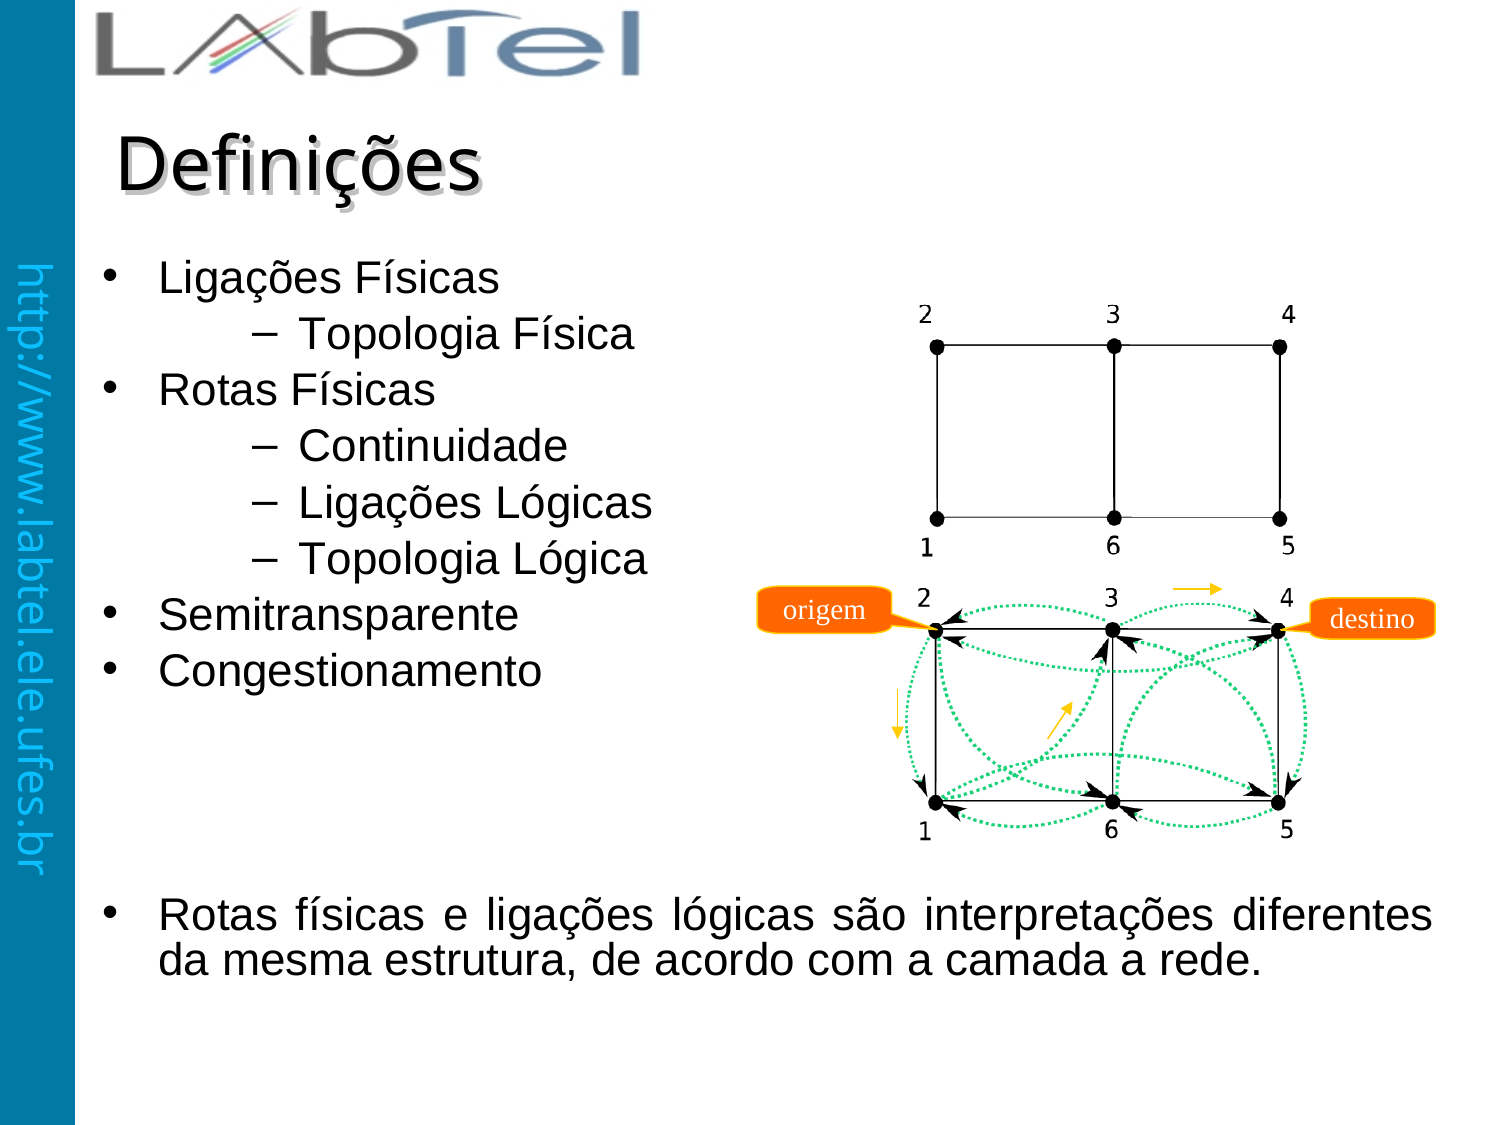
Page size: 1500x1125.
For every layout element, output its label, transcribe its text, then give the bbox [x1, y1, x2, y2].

picture [76, 0, 676, 88]
list Ligações Físicas Topologia Física Rotas Físicas Continuidade Ligações Lógicas Topologia Lógica Semitransparente Congestionamento Rotas físicas e ligações lógicas são interpretações diferentes da mesma estrutura, de acordo com a camada a rede. [87, 249, 1450, 1101]
text_box destino [1280, 597, 1436, 640]
text_box origem [757, 586, 938, 634]
title Definições [99, 113, 1300, 217]
